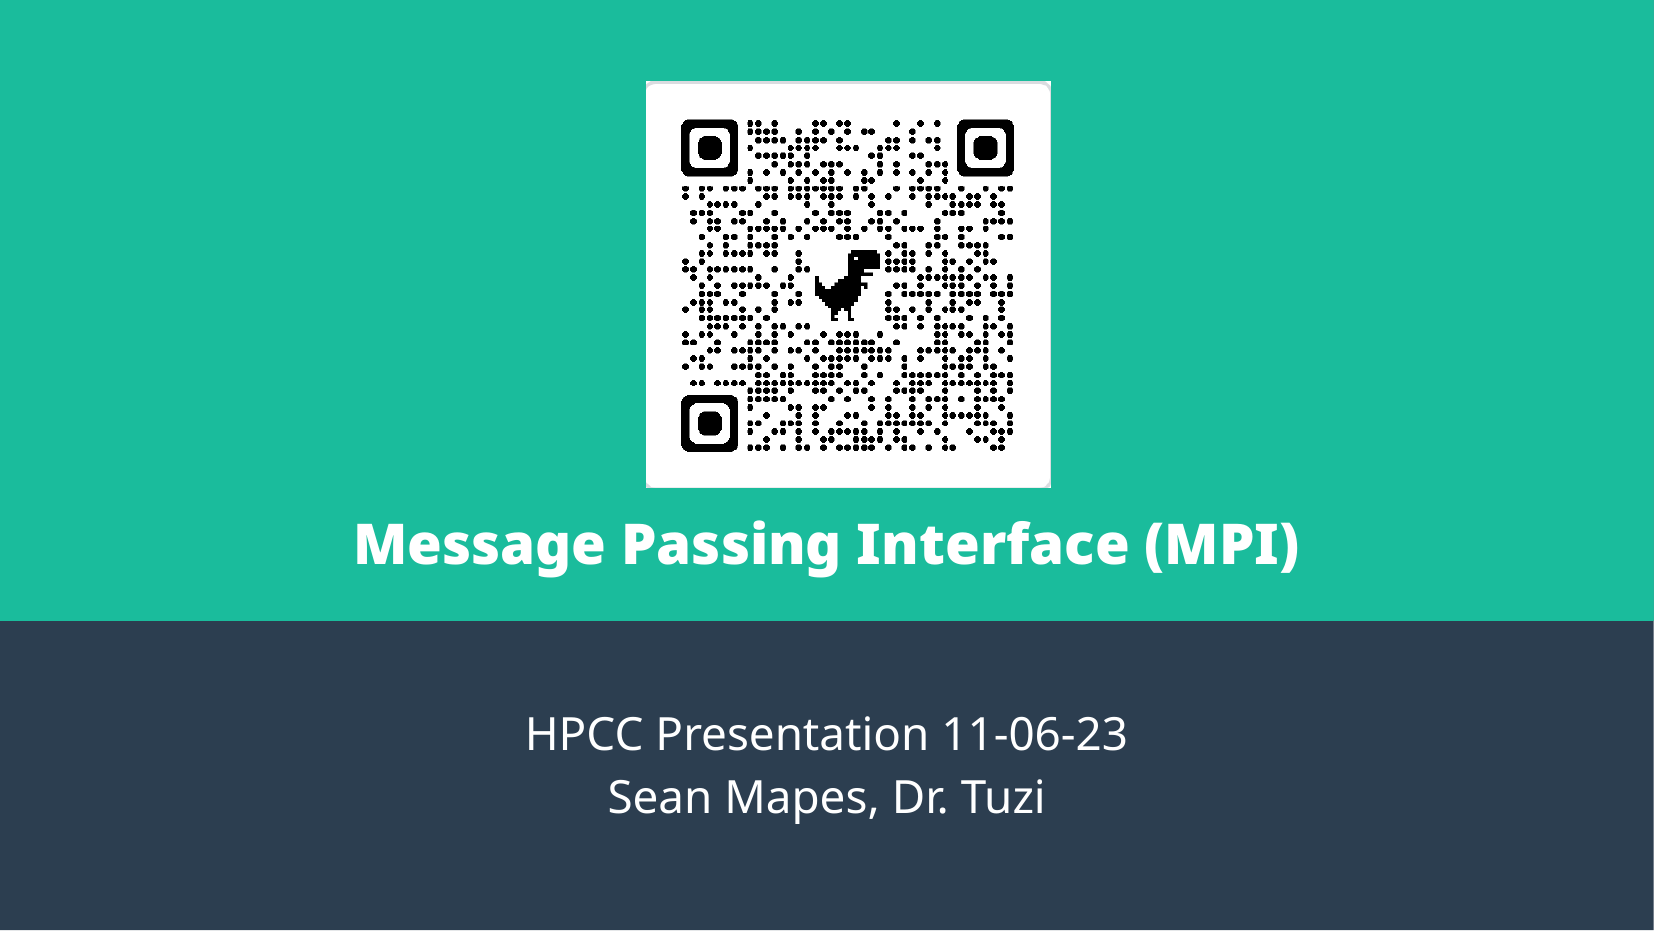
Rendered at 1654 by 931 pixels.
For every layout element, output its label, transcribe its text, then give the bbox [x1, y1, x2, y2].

picture [646, 81, 1051, 488]
title Message Passing Interface (MPI) [59, 465, 1595, 583]
subtitle HPCC Presentation 11-06-23 Sean Mapes, Dr. Tuzi [59, 642, 1595, 886]
